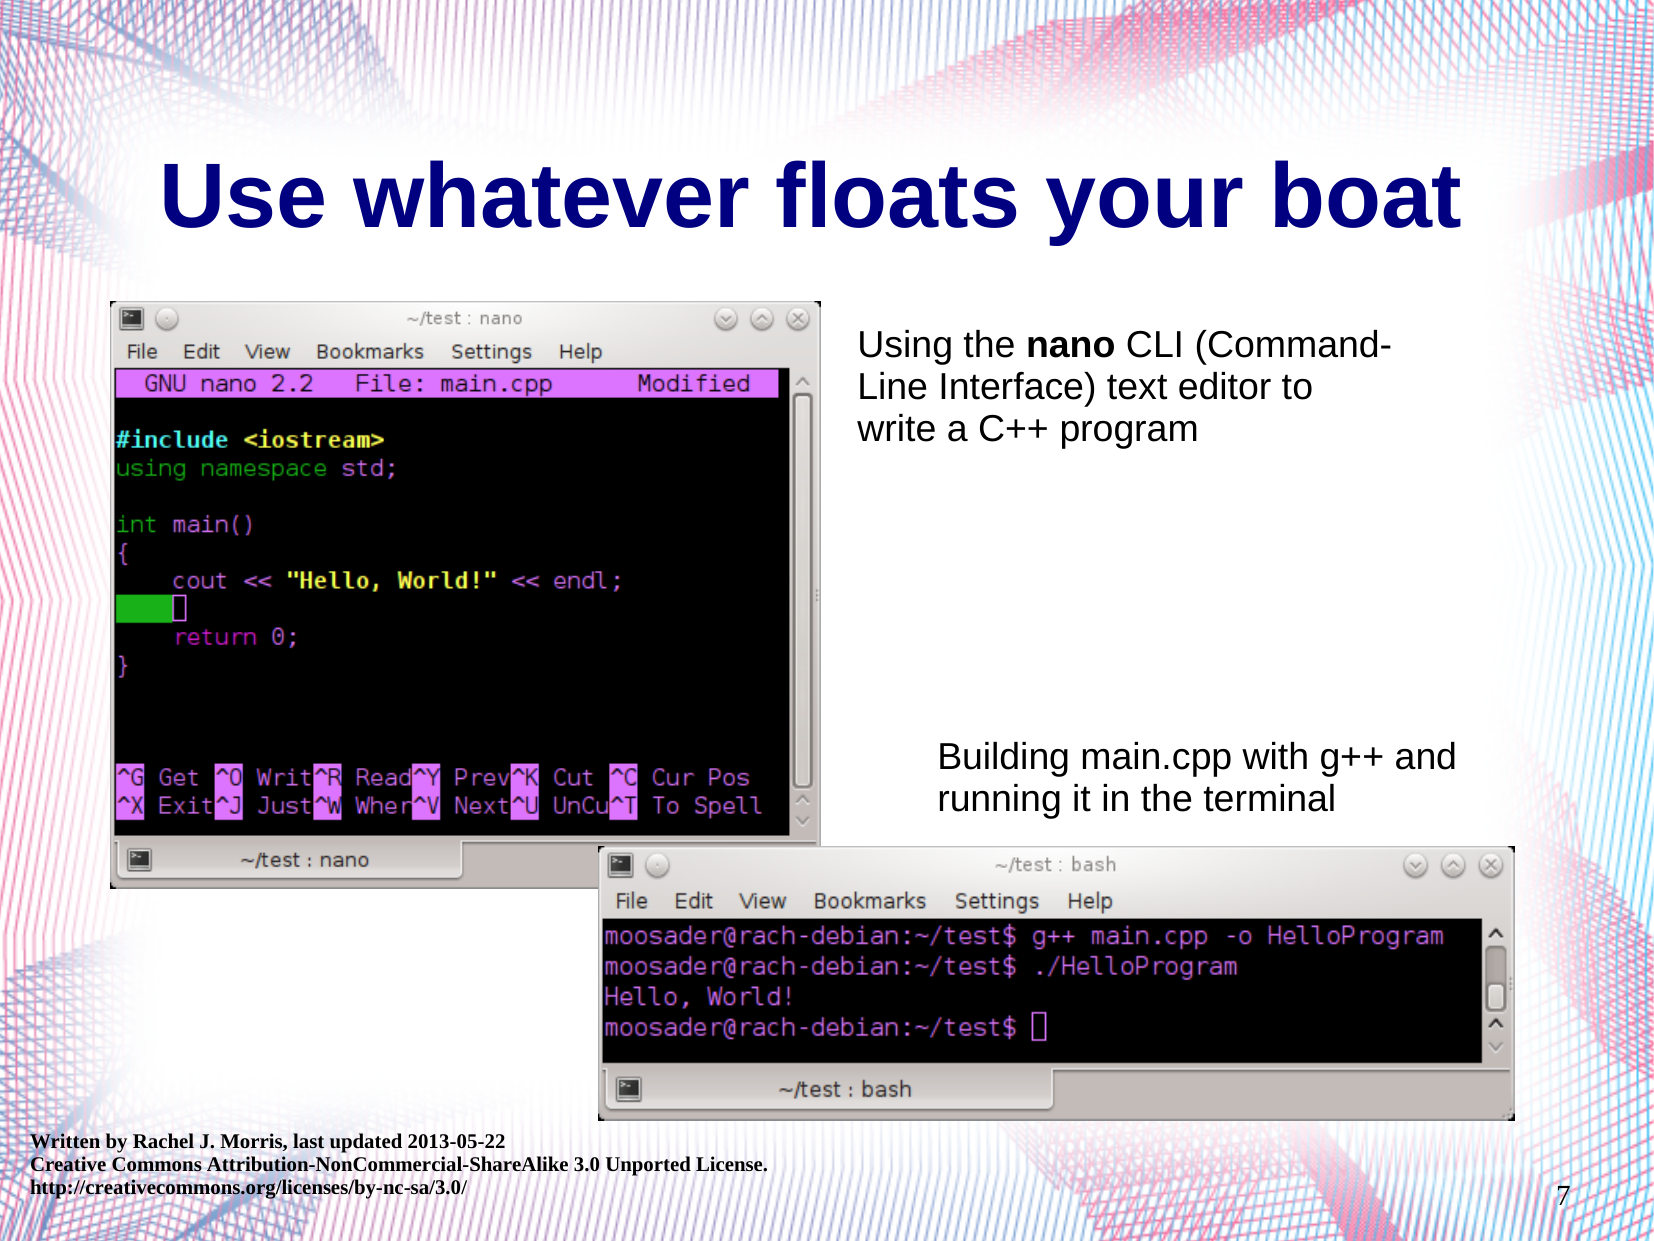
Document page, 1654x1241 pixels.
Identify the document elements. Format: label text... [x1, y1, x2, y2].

picture [0, 0, 1654, 1241]
title Use whatever floats your boat [118, 112, 1506, 281]
text_box Using the nano CLI (Command-Line Interface) text editor to write a C++ program [842, 315, 1417, 473]
text_box Building main.cpp with g++ and running it in the terminal [922, 728, 1497, 830]
